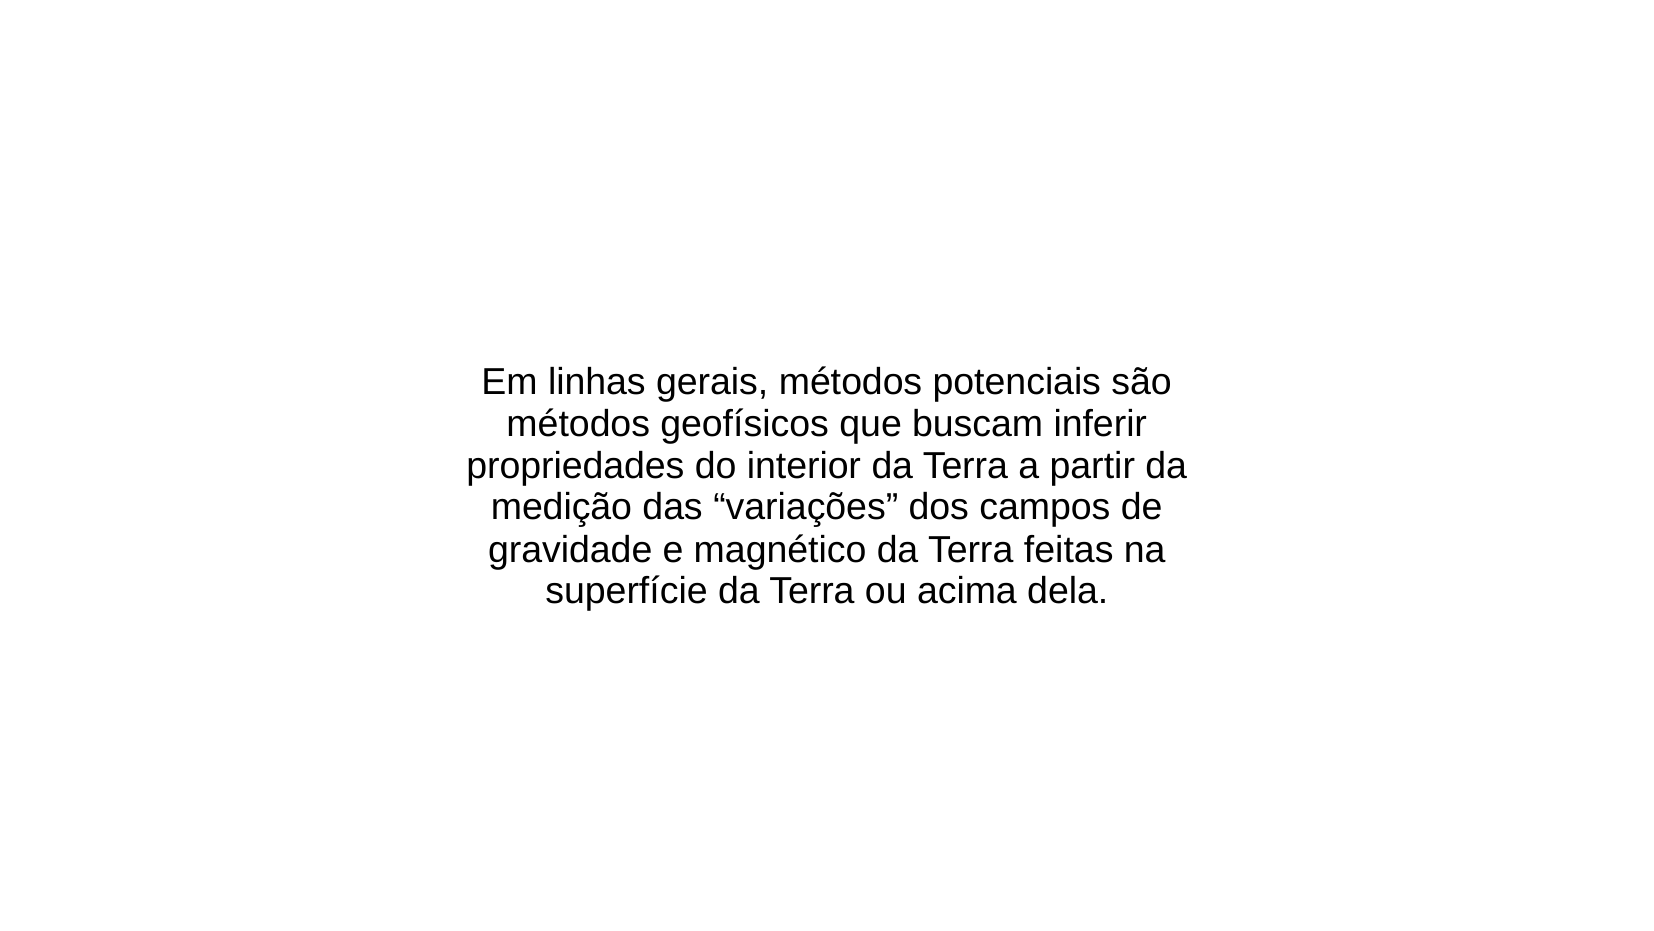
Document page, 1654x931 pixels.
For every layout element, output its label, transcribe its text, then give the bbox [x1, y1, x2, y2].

text_box Em linhas gerais, métodos potenciais são métodos geofísicos que buscam inferir propriedades do interior da Terra a partir da medição das “variações” dos campos de gravidade e magnético da Terra feitas na superfície da Terra ou acima dela. [398, 352, 1255, 620]
